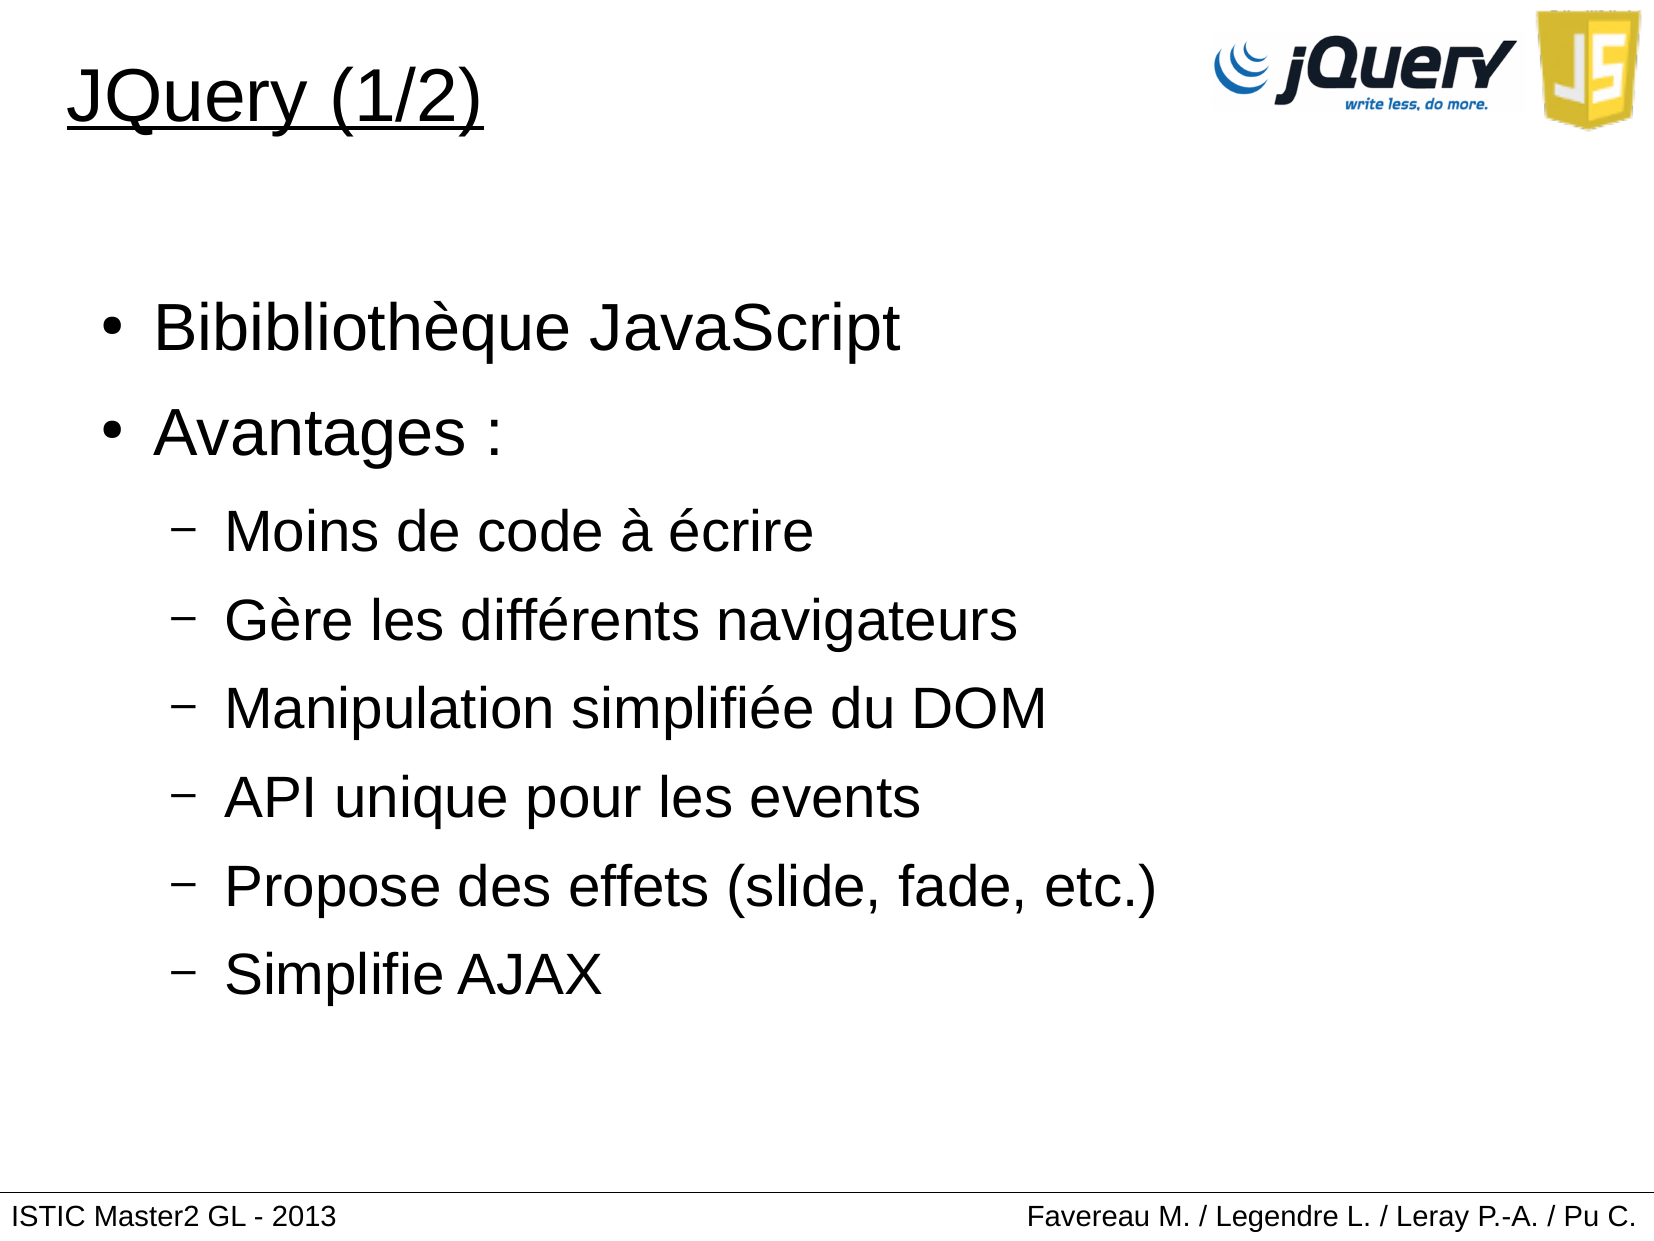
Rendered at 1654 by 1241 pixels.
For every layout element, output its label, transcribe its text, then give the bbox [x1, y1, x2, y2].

title JQuery (1/2) [66, 49, 1518, 142]
list Bibibliothèque JavaScript Avantages : Moins de code à écrire Gère les différents navigateurs Manipulation simplifiée du DOM API unique pour les events Propose des effets (slide, fade, etc.) Simplifie AJAX [82, 290, 1571, 1109]
text_box ISTIC Master2 GL - 2013 [0, 1192, 353, 1241]
text_box Favereau M. / Legendre L. / Leray P.-A. / Pu C. [1012, 1192, 1653, 1241]
picture [1210, 5, 1654, 142]
